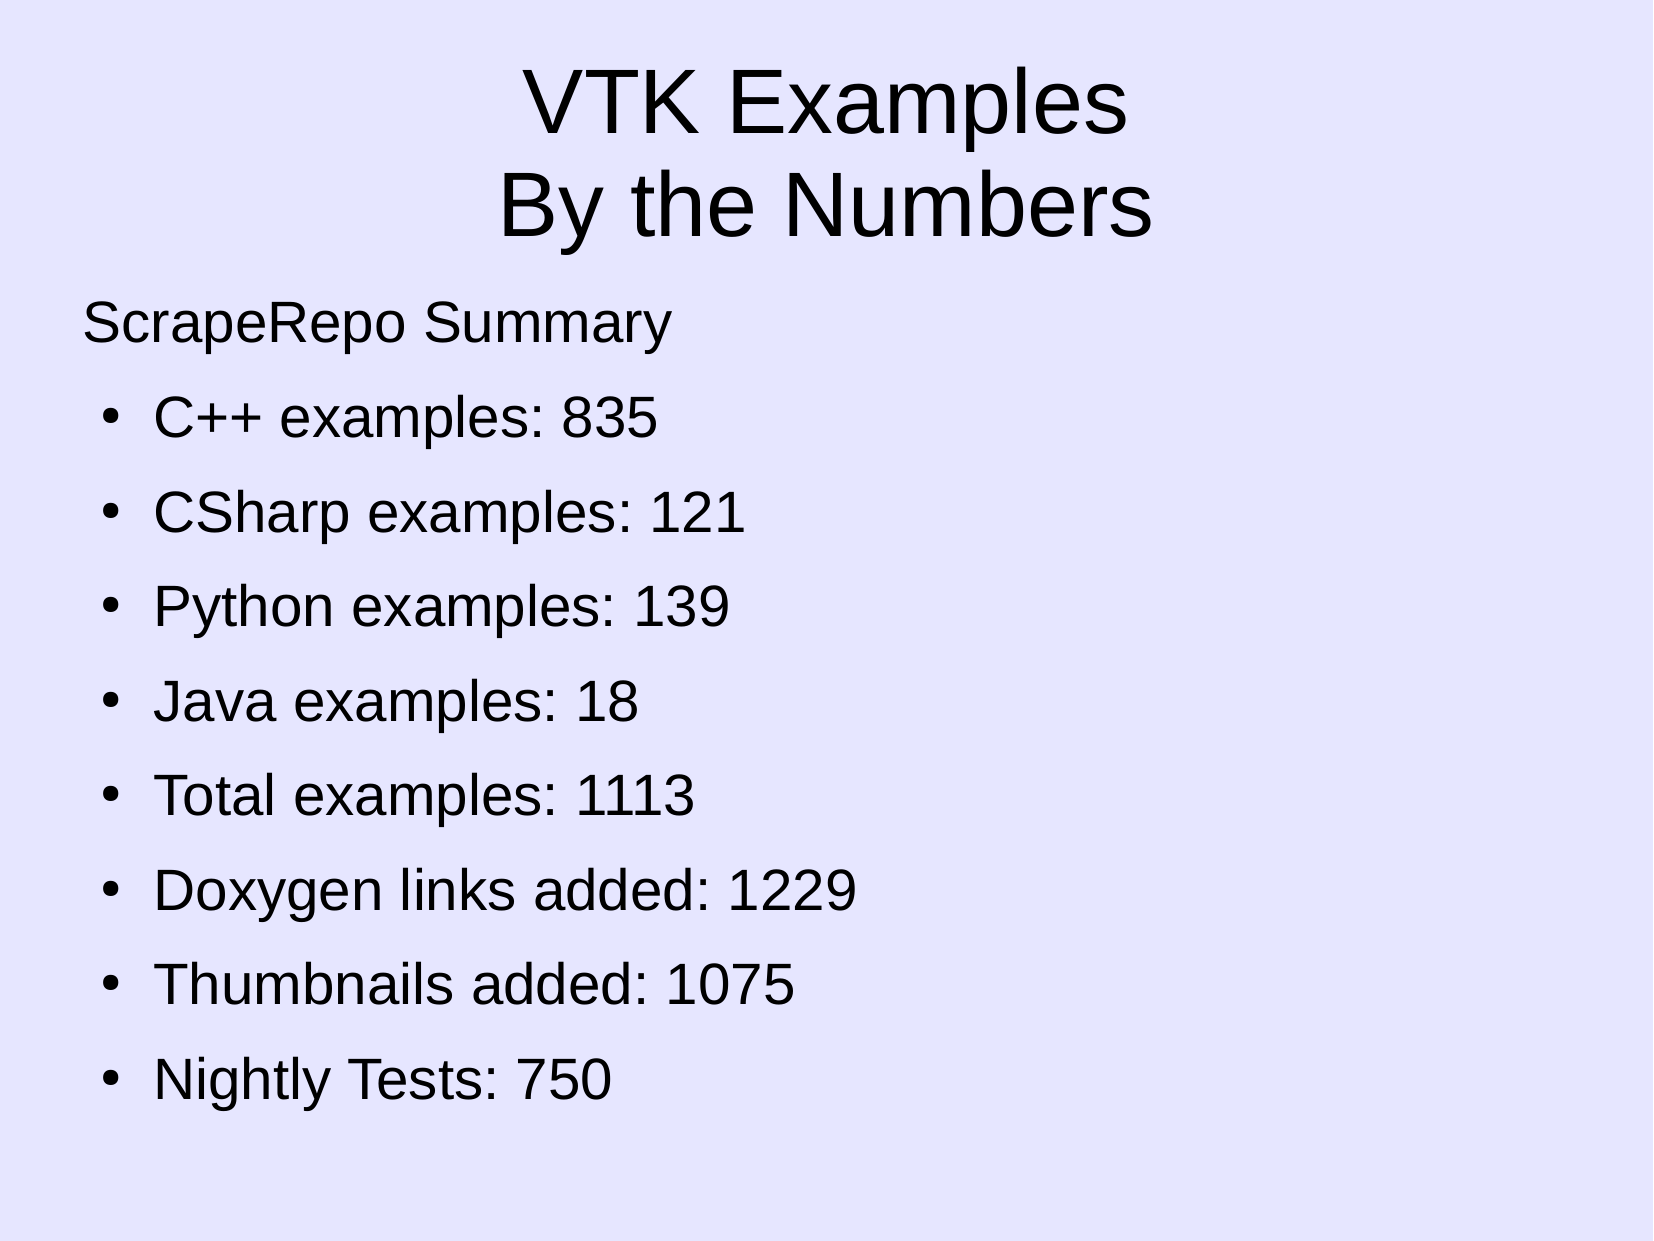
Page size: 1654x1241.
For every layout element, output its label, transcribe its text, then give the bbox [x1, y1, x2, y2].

list ScrapeRepo Summary C++ examples: 835 CSharp examples: 121 Python examples: 139 Java examples: 18 Total examples: 1113 Doxygen links added: 1229 Thumbnails added: 1075 Nightly Tests: 750 [82, 290, 1571, 1112]
title VTK Examples By the Numbers [82, 49, 1571, 257]
